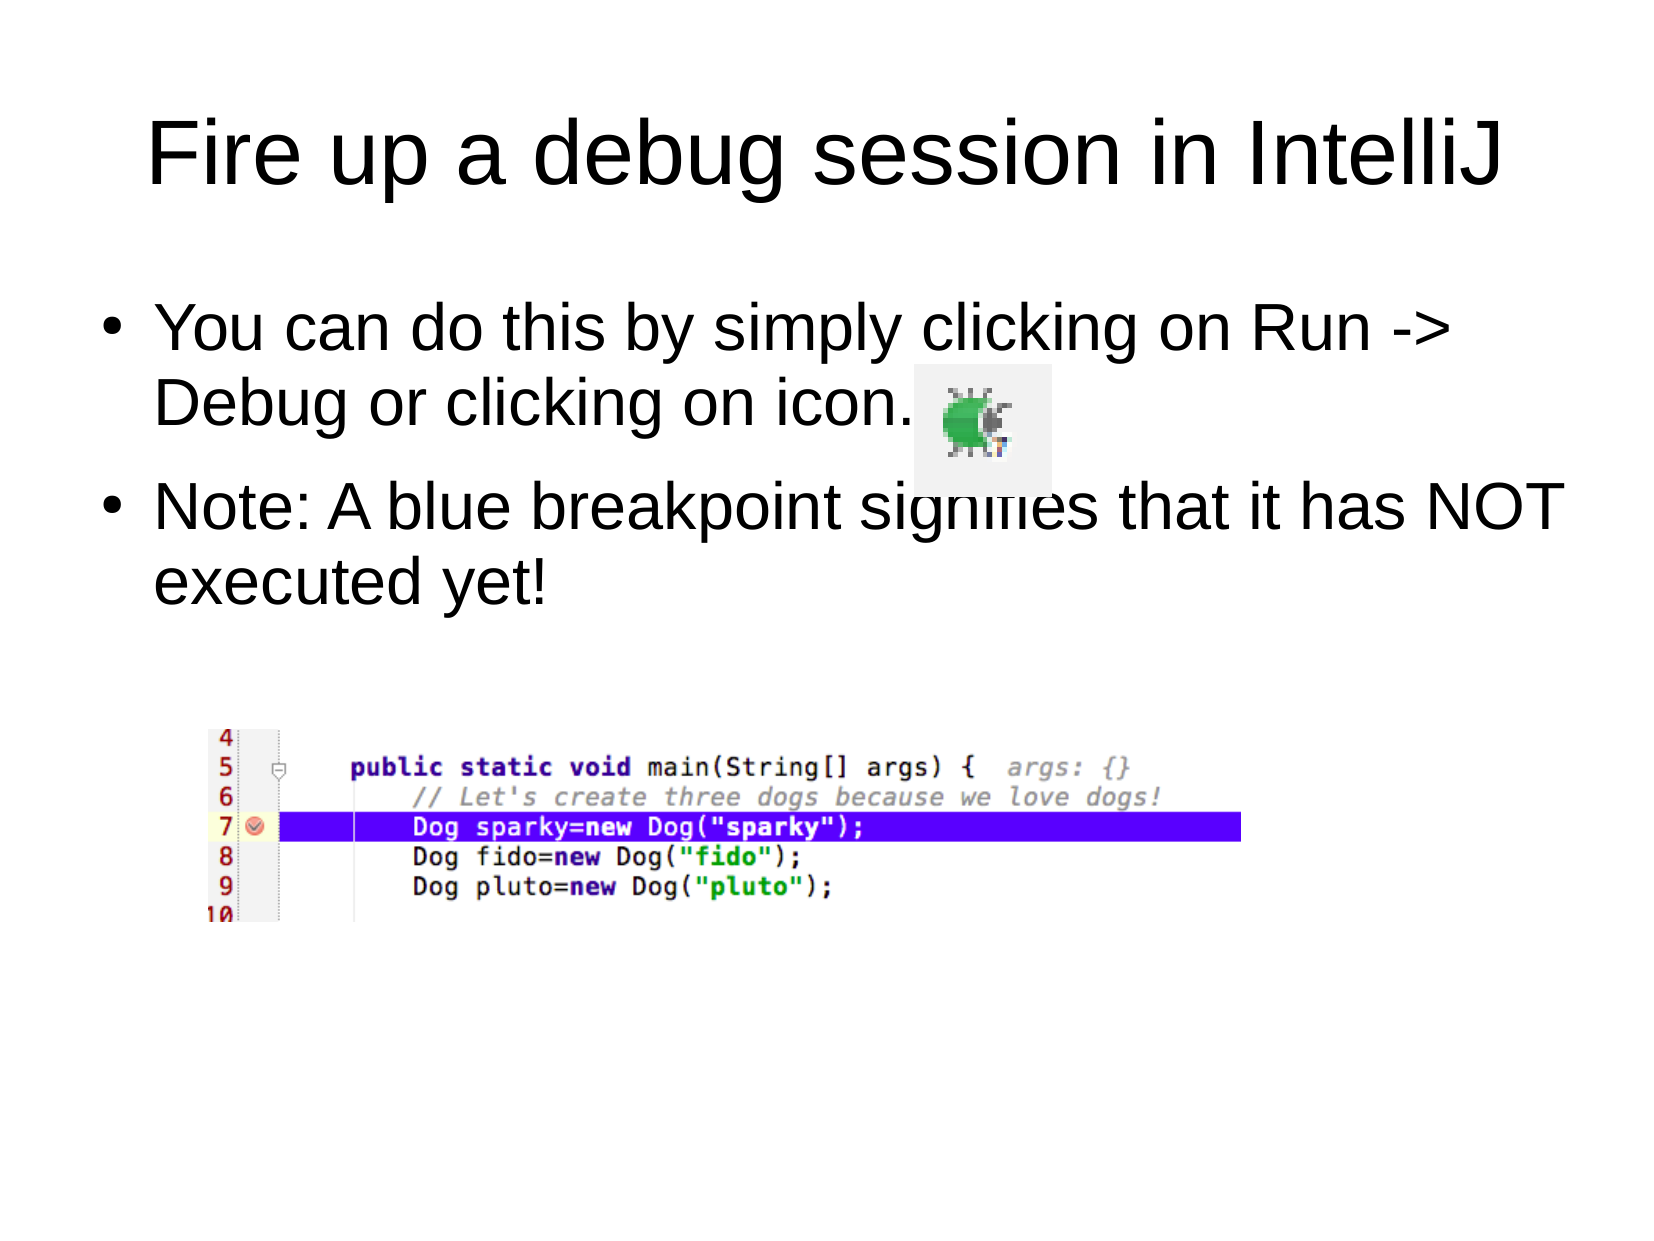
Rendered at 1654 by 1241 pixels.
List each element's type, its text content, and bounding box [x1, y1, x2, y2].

picture [208, 729, 1241, 922]
title Fire up a debug session in IntelliJ [82, 49, 1571, 257]
picture [914, 364, 1052, 497]
list You can do this by simply clicking on Run -> Debug or clicking on icon. Note: A blue breakpoint signifies that it has NOT executed yet! [82, 290, 1571, 1010]
